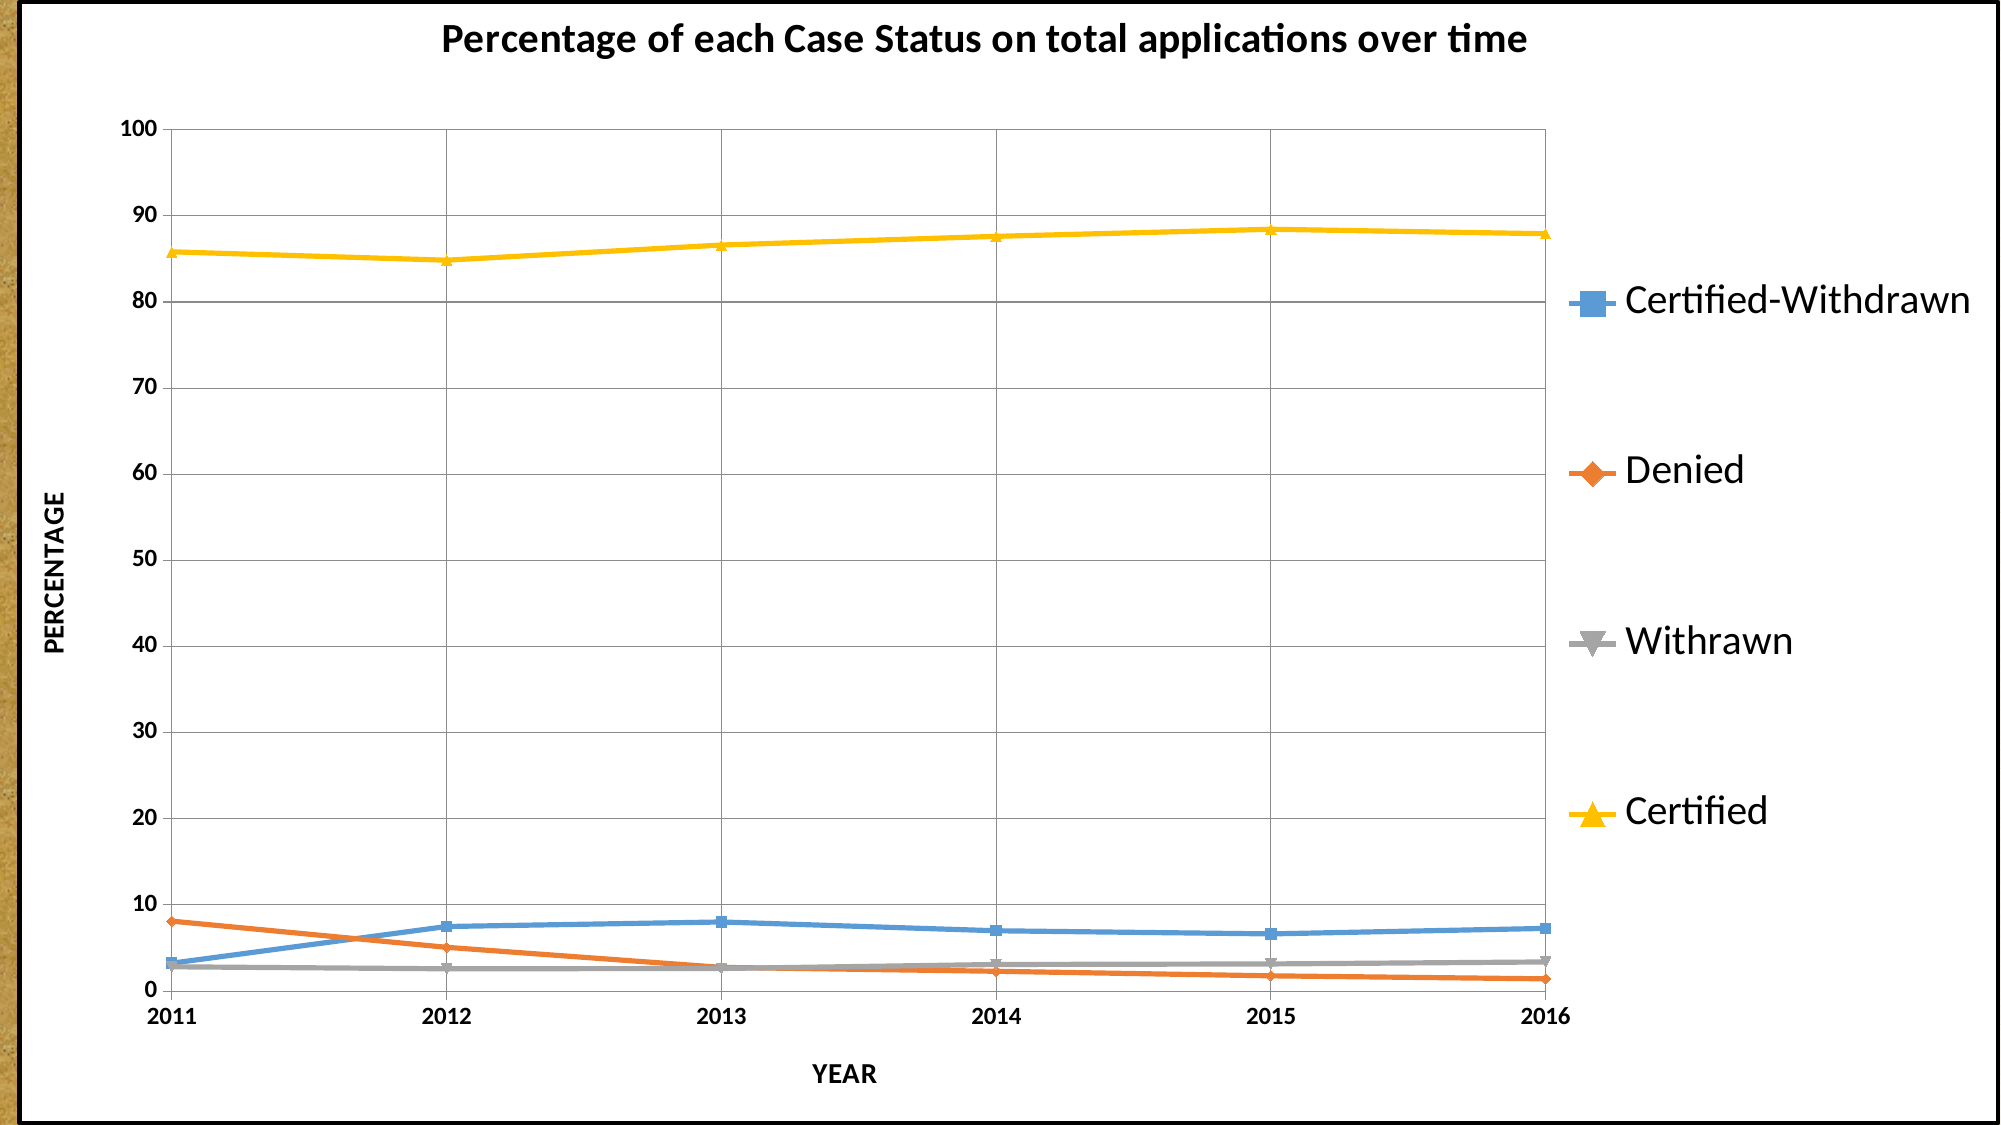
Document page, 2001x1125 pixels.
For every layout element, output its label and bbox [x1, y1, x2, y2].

picture [0, 0, 17, 1125]
chart [17, 0, 2000, 1125]
